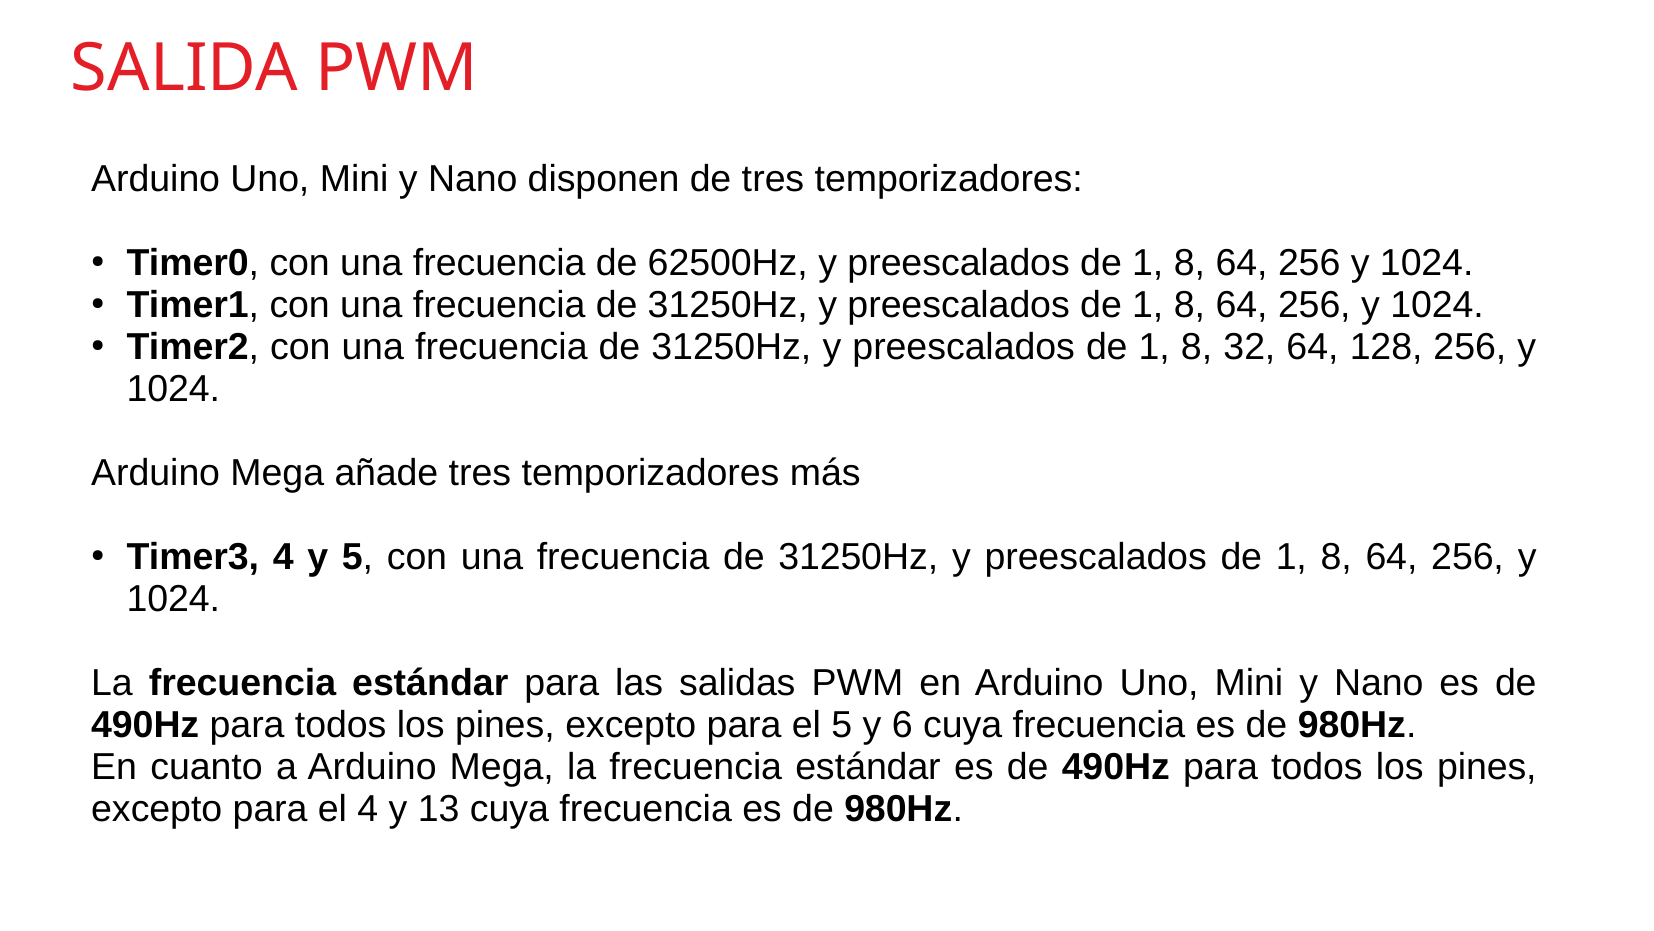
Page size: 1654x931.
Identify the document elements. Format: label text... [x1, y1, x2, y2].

text_box Arduino Uno, Mini y Nano disponen de tres temporizadores: Timer0, con una frecuencia de 62500Hz, y preescalados de 1, 8, 64, 256 y 1024. Timer1, con una frecuencia de 31250Hz, y preescalados de 1, 8, 64, 256, y 1024. Timer2, con una frecuencia de 31250Hz, y preescalados de 1, 8, 32, 64, 128, 256, y 1024. Arduino Mega añade tres temporizadores más Timer3, 4 y 5, con una frecuencia de 31250Hz, y preescalados de 1, 8, 64, 256, y 1024. La frecuencia estándar para las salidas PWM en Arduino Uno, Mini y Nano es de 490Hz para todos los pines, excepto para el 5 y 6 cuya frecuencia es de 980Hz. En cuanto a Arduino Mega, la frecuencia estándar es de 490Hz para todos los pines, excepto para el 4 y 13 cuya frecuencia es de 980Hz. [76, 149, 1561, 837]
title SALIDA PWM [70, 11, 1347, 118]
